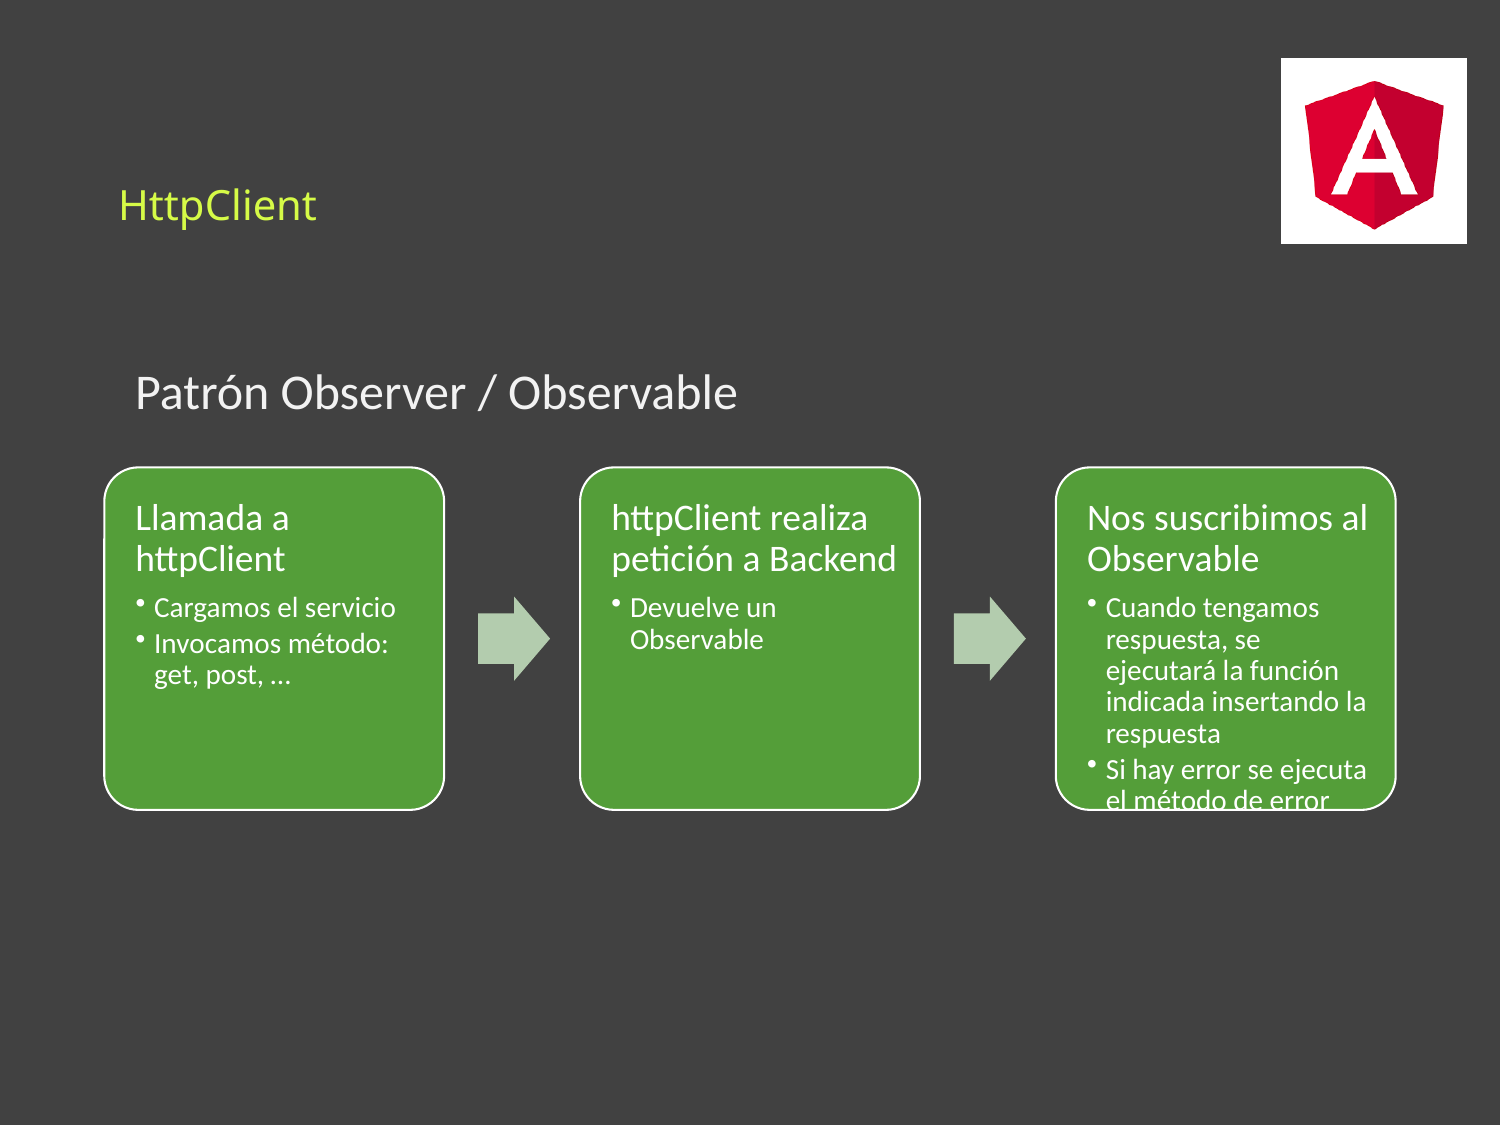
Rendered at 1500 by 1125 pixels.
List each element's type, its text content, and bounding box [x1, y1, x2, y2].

picture [1281, 58, 1467, 244]
text_box Nos suscribimos al Observable Cuando tengamos respuesta, se ejecutará la función indicada insertando la respuesta Si hay error se ejecuta el método de error [1055, 467, 1396, 810]
text_box httpClient realiza petición a Backend Devuelve un Observable [580, 467, 920, 810]
text_box Patrón Observer / Observable [123, 314, 274, 465]
list HttpClient [103, 163, 1282, 244]
text_box [478, 596, 551, 681]
text_box Llamada a httpClient Cargamos el servicio Invocamos método: get, post, … [104, 467, 445, 810]
text_box [953, 596, 1026, 681]
